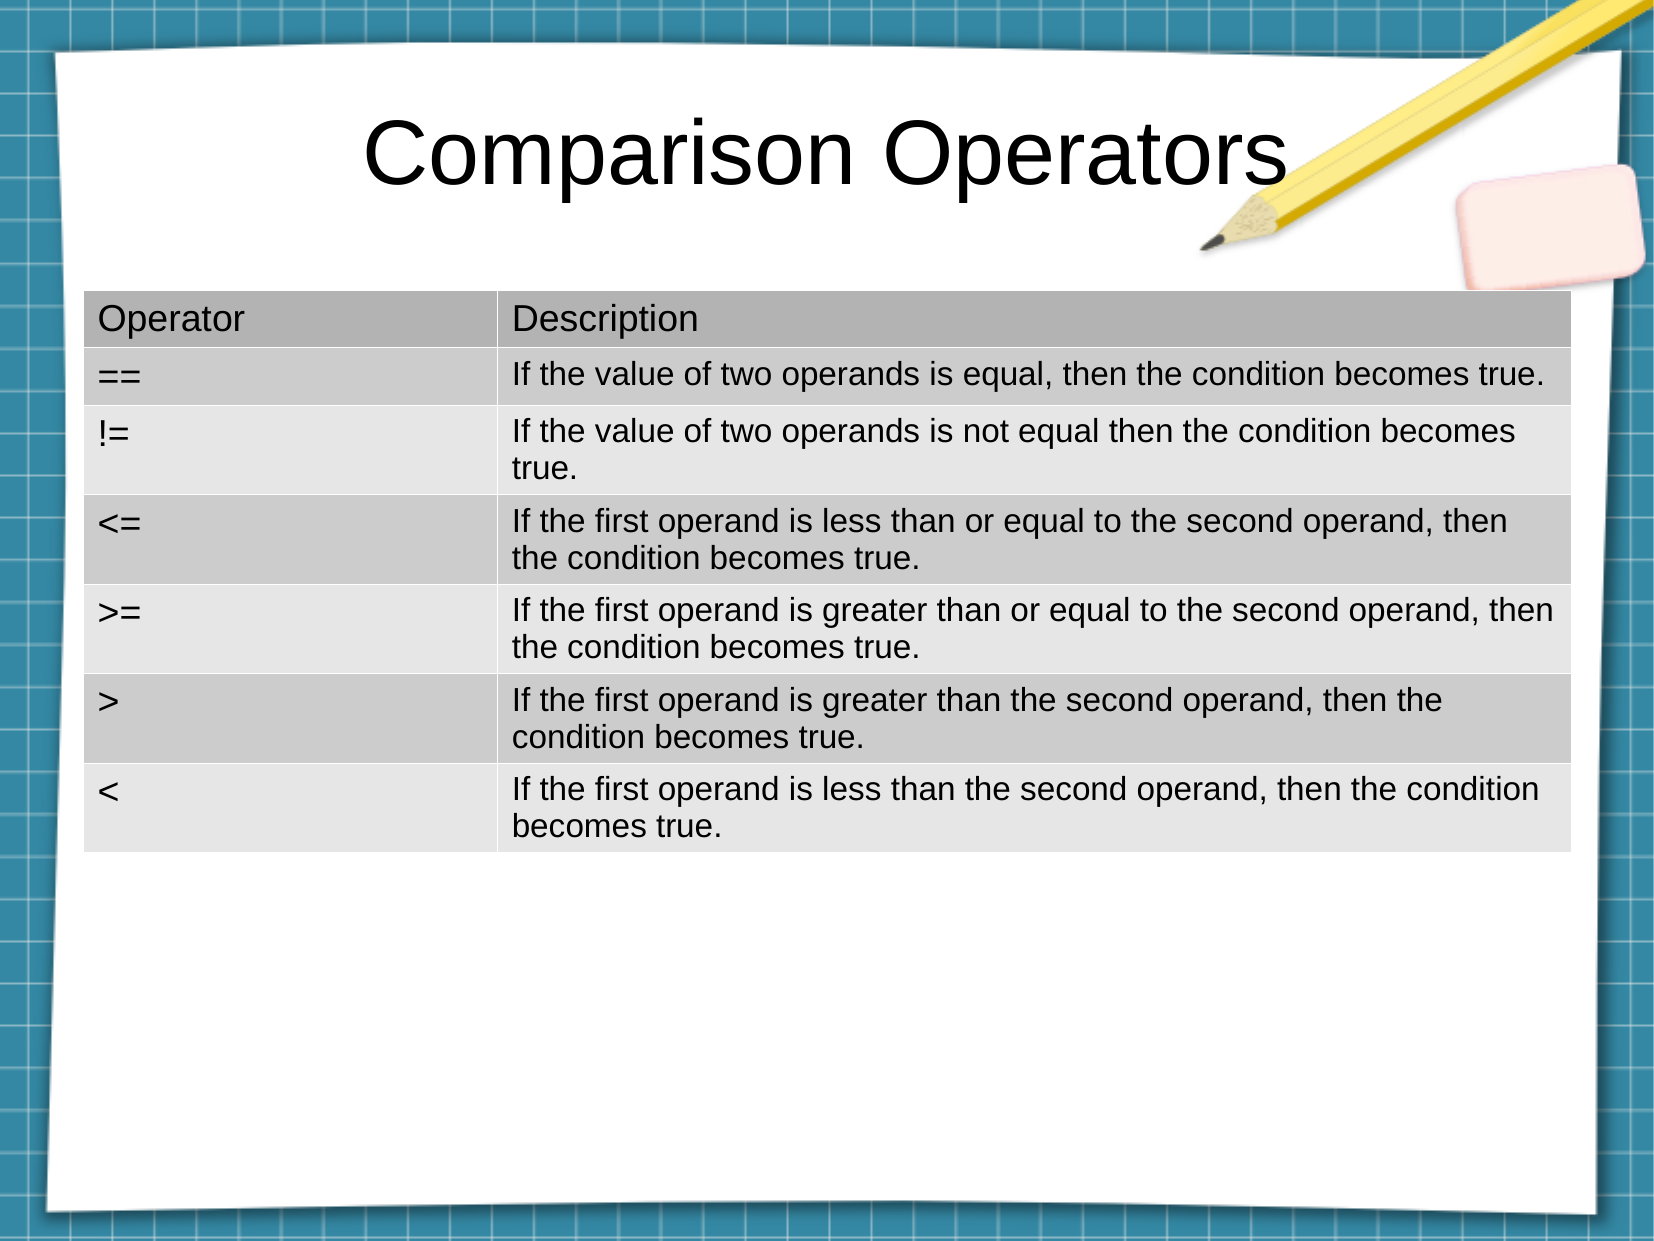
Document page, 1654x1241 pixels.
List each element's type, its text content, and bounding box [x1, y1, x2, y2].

table_cell == [84, 348, 497, 405]
title Comparison Operators [82, 49, 1571, 257]
table_cell If the first operand is less than or equal to the second operand, then the condition becomes true. [498, 495, 1571, 584]
table_cell <= [84, 495, 497, 584]
table_cell >= [84, 585, 497, 673]
table_cell If the first operand is greater than the second operand, then the condition becomes true. [498, 674, 1571, 763]
table_header Description [498, 291, 1571, 347]
picture [0, 0, 1654, 1241]
table_cell If the value of two operands is not equal then the condition becomes true. [498, 406, 1571, 494]
table_cell If the first operand is greater than or equal to the second operand, then the condition becomes true. [498, 585, 1571, 673]
table_cell If the first operand is less than the second operand, then the condition becomes true. [498, 764, 1571, 852]
table_cell If the value of two operands is equal, then the condition becomes true. [498, 348, 1571, 405]
table_cell != [84, 406, 497, 494]
table_cell > [84, 674, 497, 763]
table_cell < [84, 764, 497, 852]
table_header Operator [84, 291, 497, 347]
